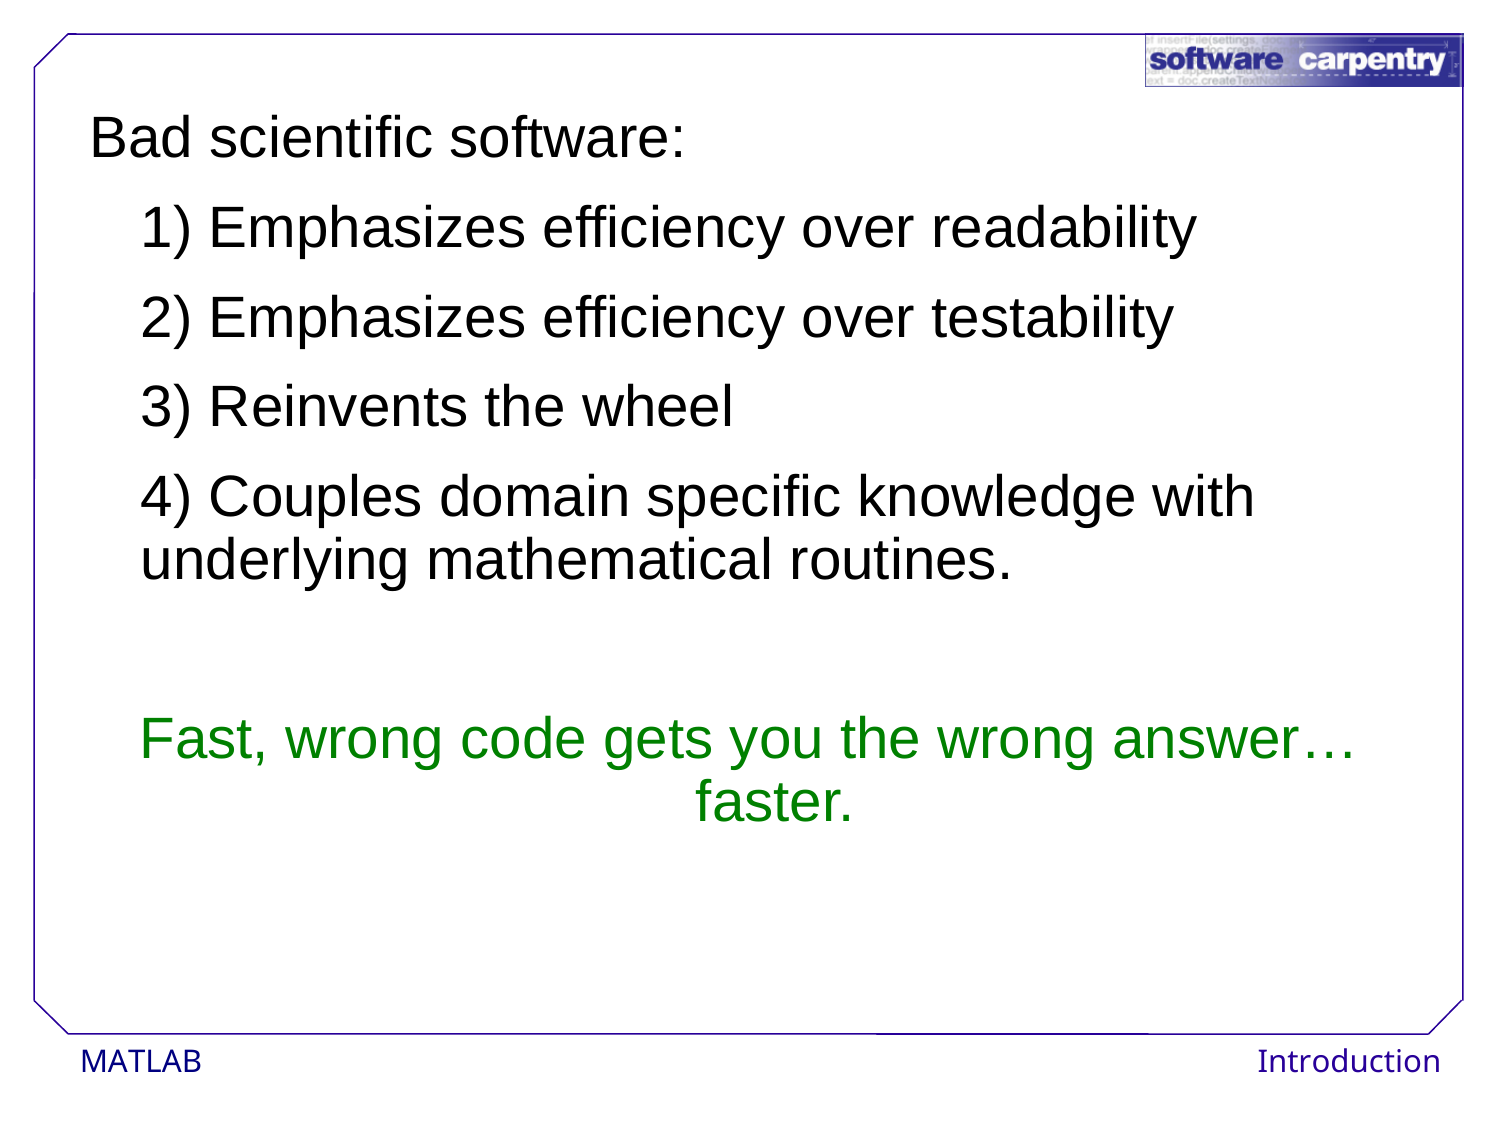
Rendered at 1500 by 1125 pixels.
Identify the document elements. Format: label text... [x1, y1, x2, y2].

list Bad scientific software: 1) Emphasizes efficiency over readability 2) Emphasizes efficiency over testability 3) Reinvents the wheel 4) Couples domain specific knowledge with underlying mathematical routines. Fast, wrong code gets you the wrong answer… faster. [75, 99, 1426, 1013]
picture [1145, 33, 1464, 87]
